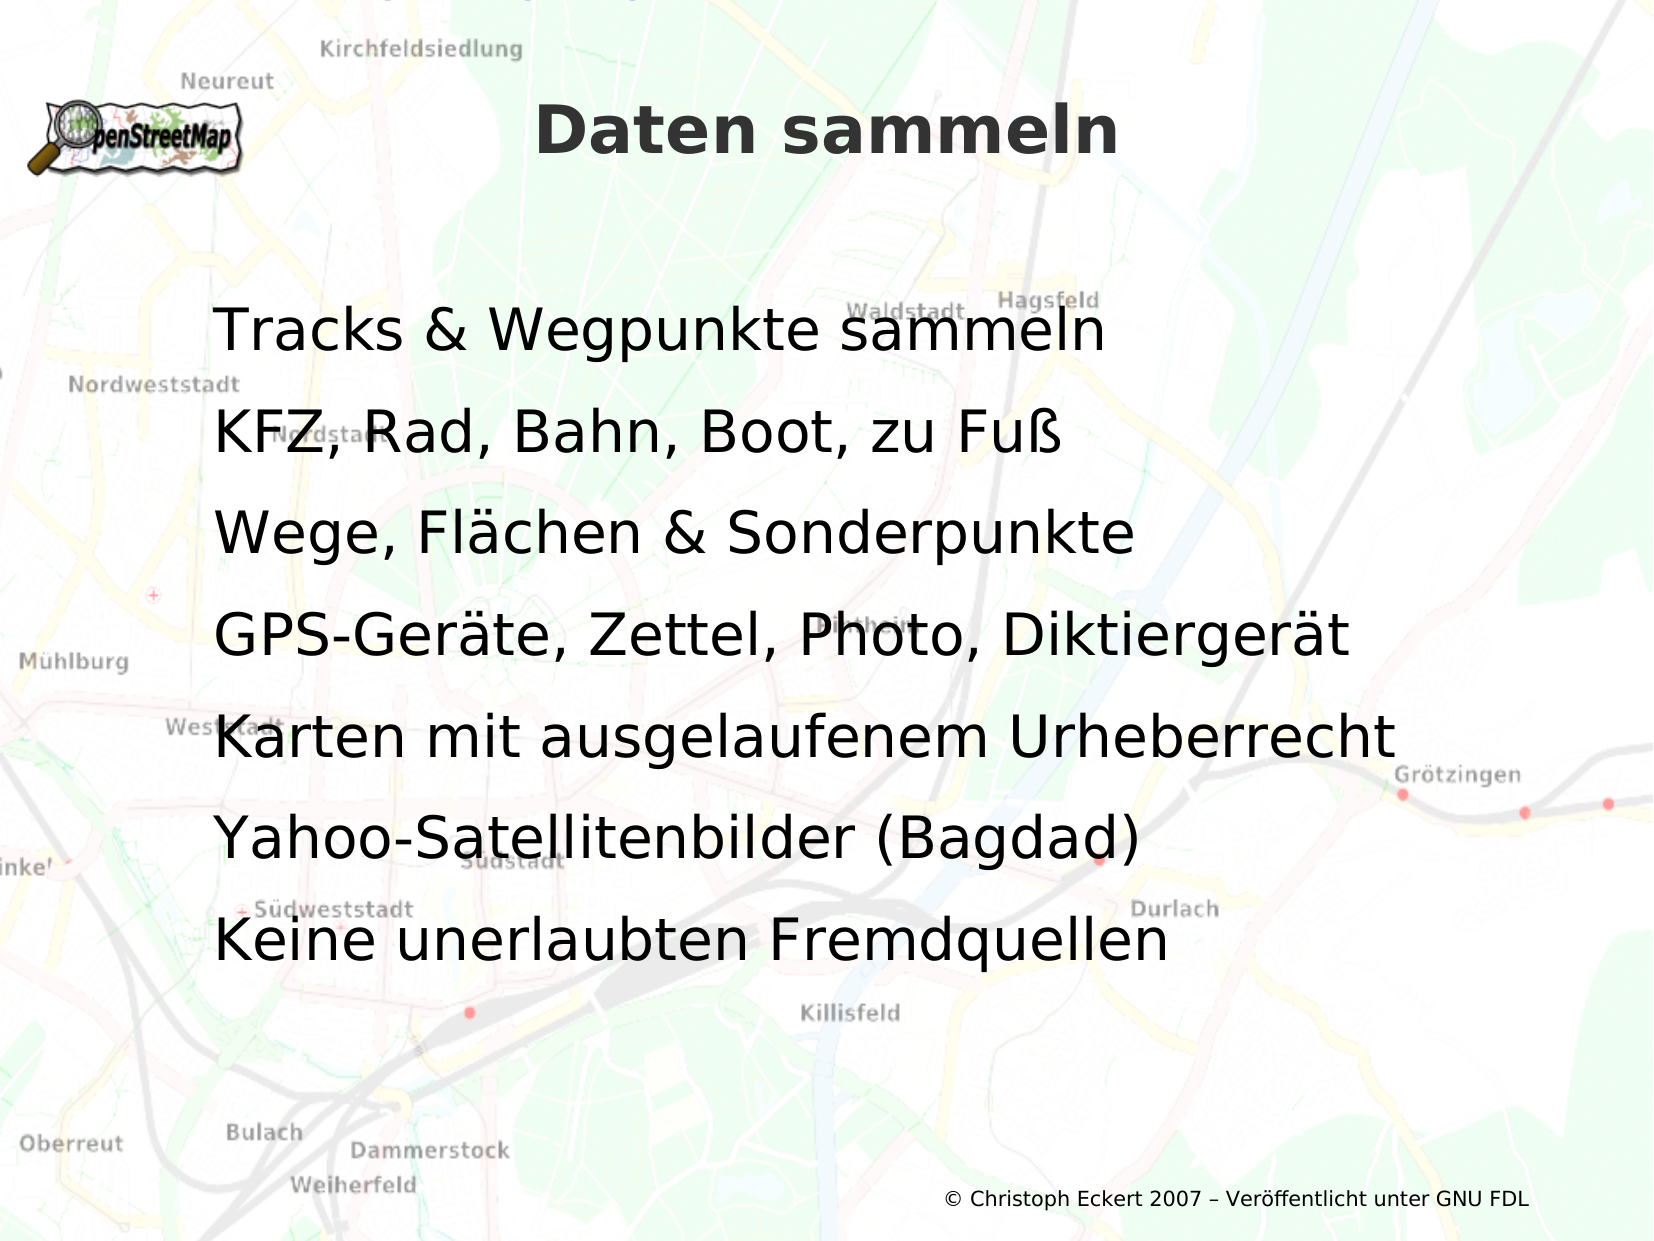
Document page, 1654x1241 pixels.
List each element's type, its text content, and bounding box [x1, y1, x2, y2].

subtitle Tracks & Wegpunkte sammeln KFZ, Rad, Bahn, Boot, zu Fuß Wege, Flächen & Sonderpunkte GPS-Geräte, Zettel, Photo, Diktiergerät Karten mit ausgelaufenem Urheberrecht Yahoo-Satellitenbilder (Bagdad) Keine unerlaubten Fremdquellen [178, 279, 1570, 958]
title Daten sammeln [121, 91, 1534, 299]
picture [0, 0, 1653, 1241]
